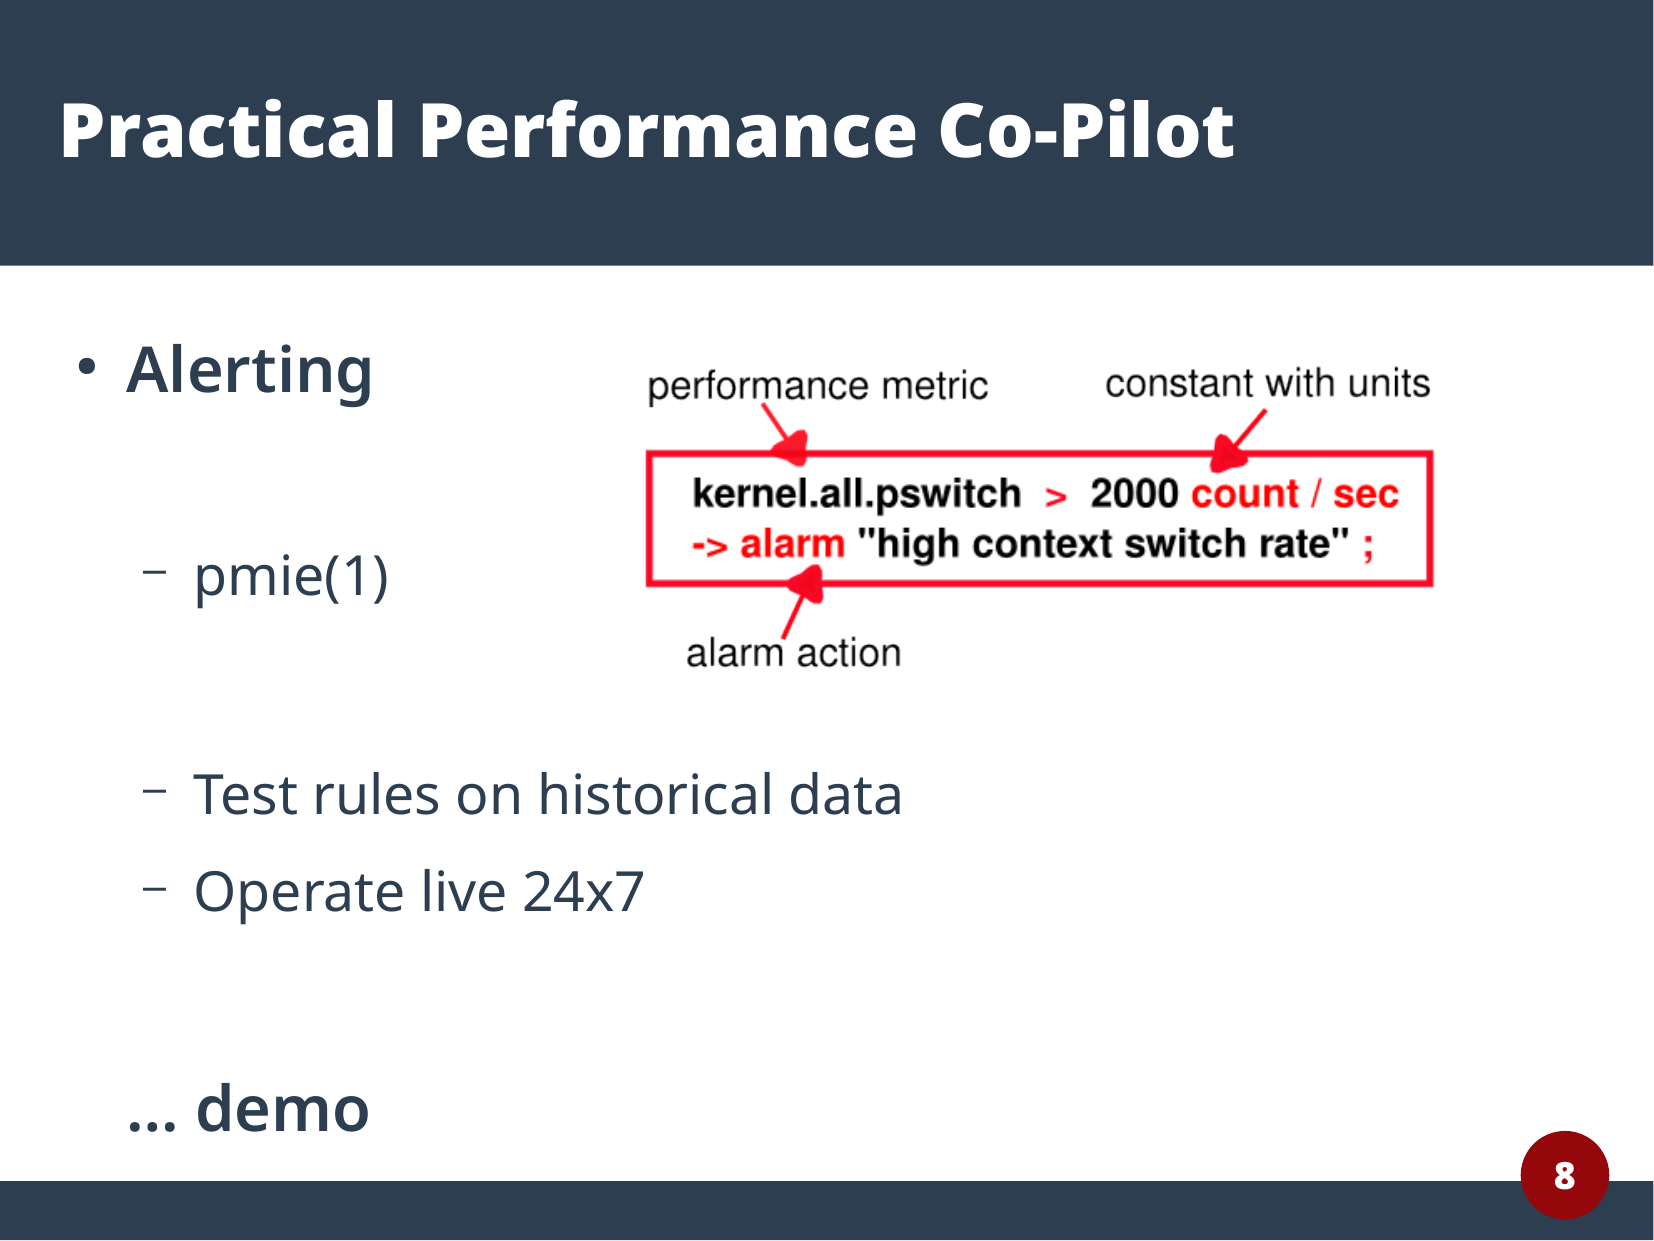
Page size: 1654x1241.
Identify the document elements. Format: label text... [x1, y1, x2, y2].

title Practical Performance Co-Pilot [59, 49, 1595, 207]
picture [624, 351, 1450, 685]
list Alerting pmie(1) Test rules on historical data Operate live 24x7 … demo [59, 324, 1595, 1152]
